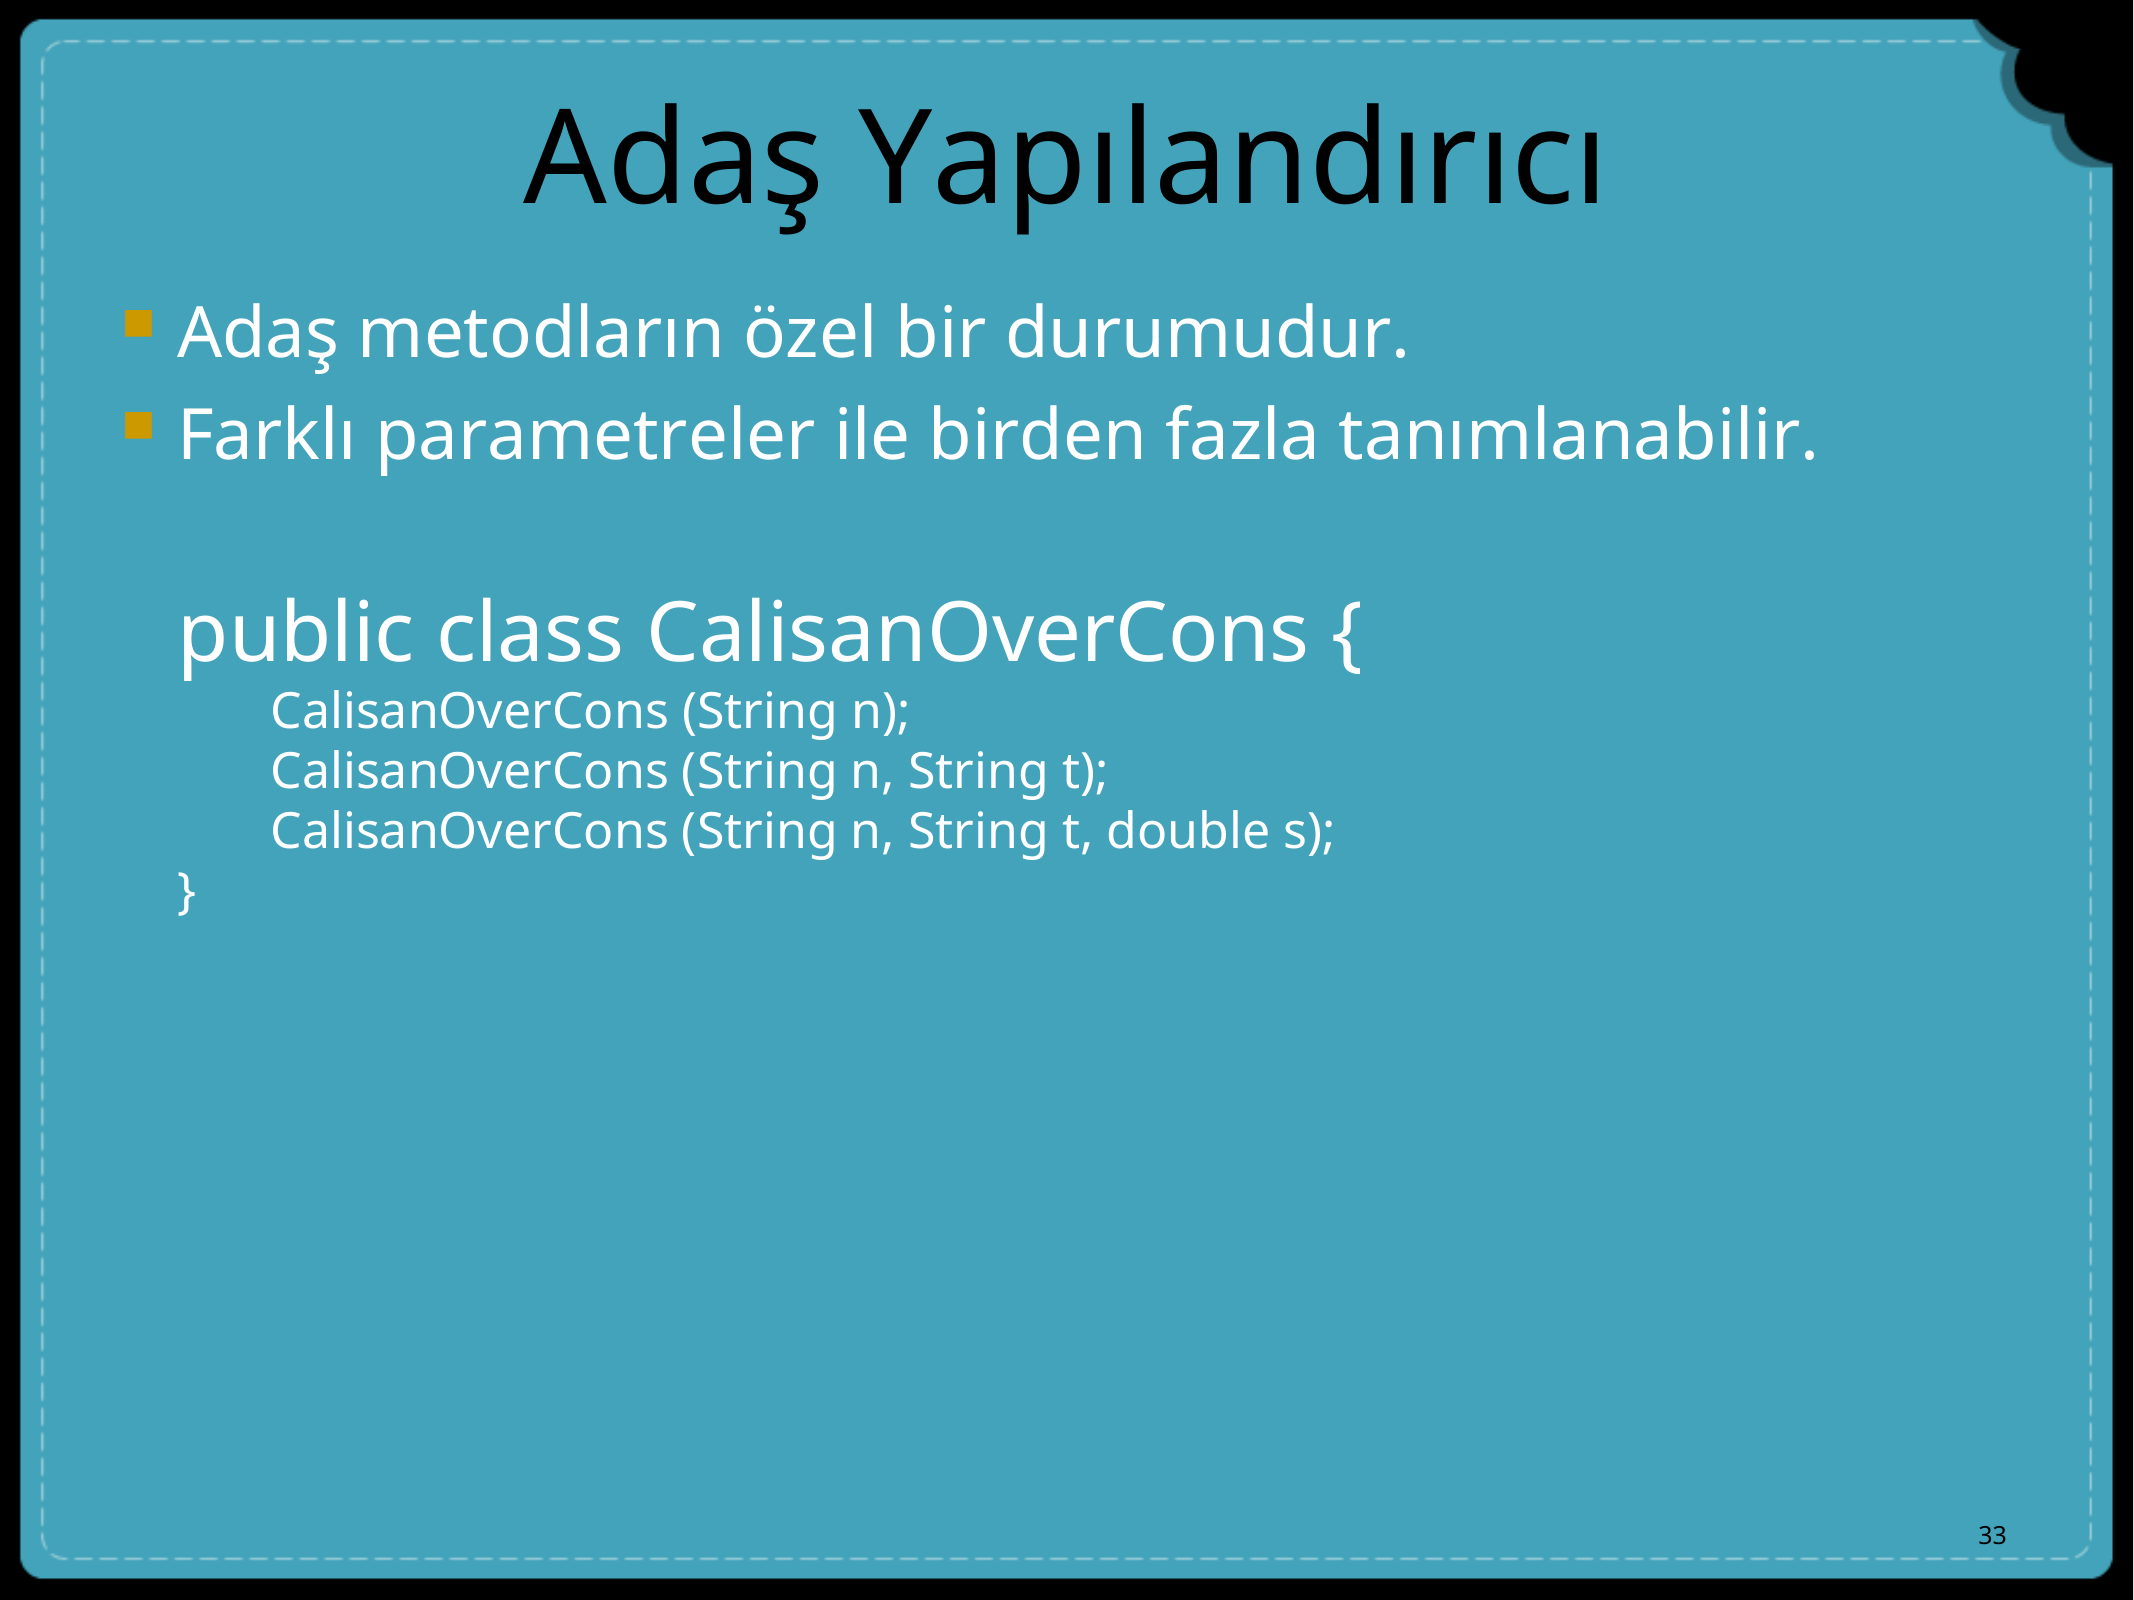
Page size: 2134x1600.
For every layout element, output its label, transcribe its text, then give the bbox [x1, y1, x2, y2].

title Adaş Yapılandırıcı [106, 64, 2027, 279]
list Adaş metodların özel bir durumudur. Farklı parametreler ile birden fazla tanımlanabilir. public class CalisanOverCons { CalisanOverCons (String n); CalisanOverCons (String n, String t); CalisanOverCons (String n, String t, double s); } [106, 279, 2027, 1431]
picture [0, 0, 2134, 1600]
